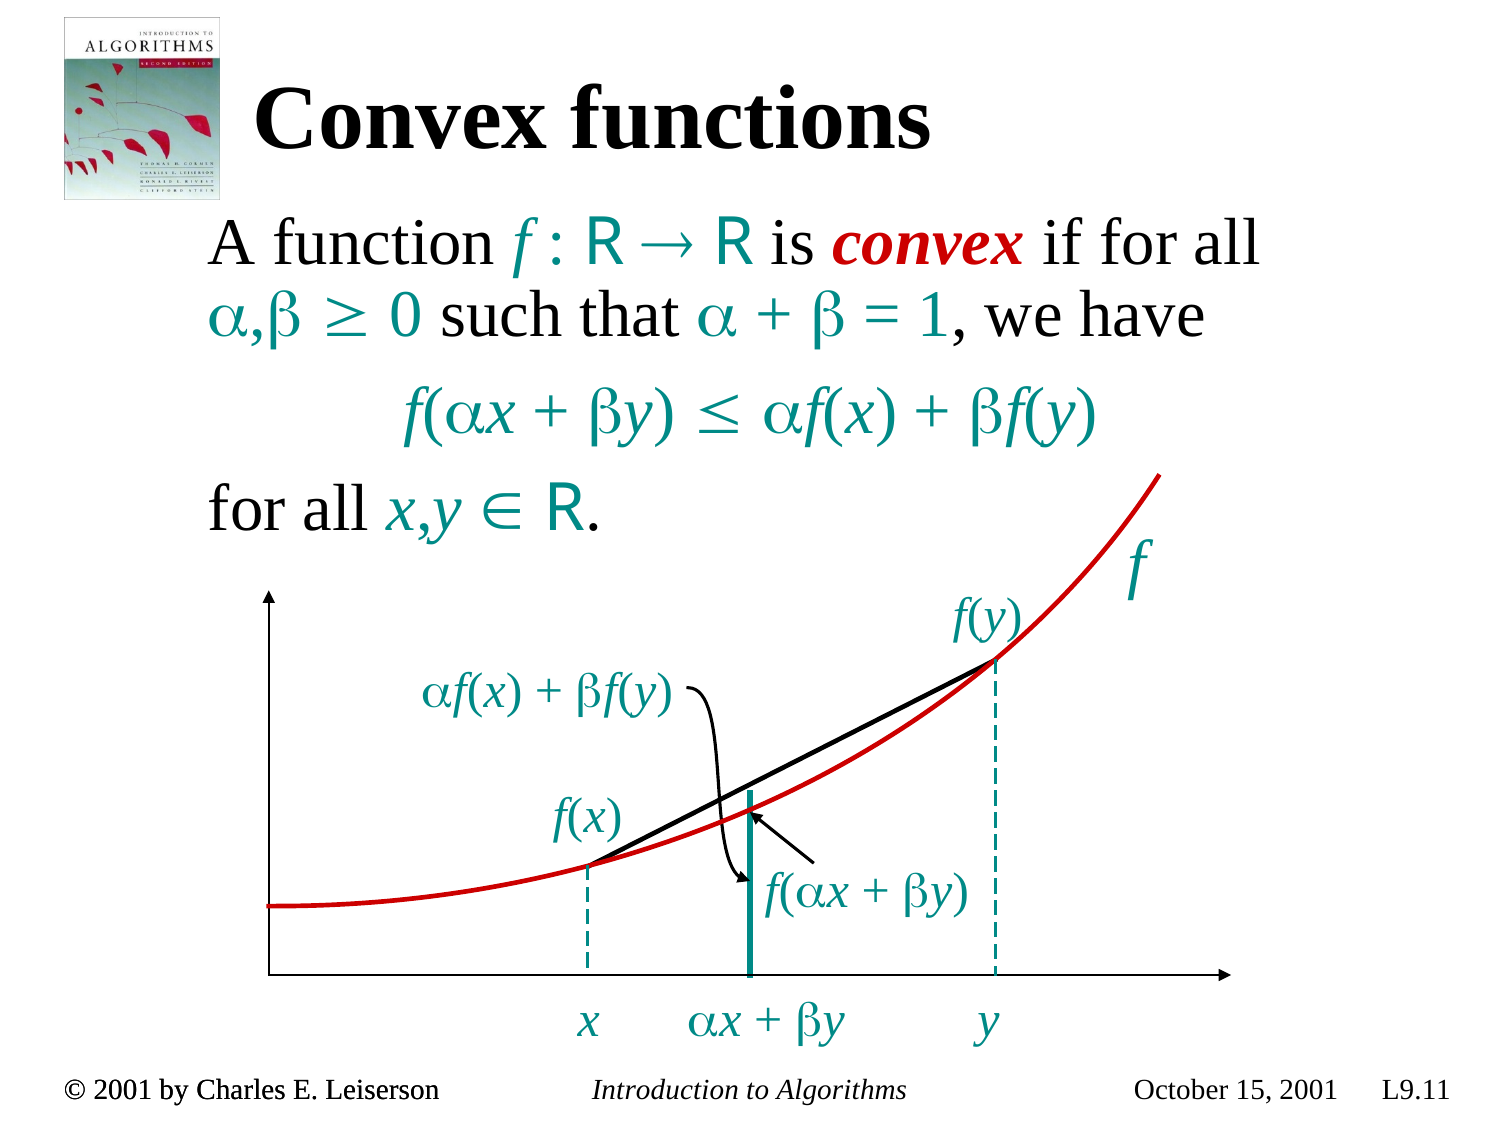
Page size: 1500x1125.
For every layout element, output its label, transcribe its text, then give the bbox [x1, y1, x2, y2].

text_box f(x) [537, 774, 638, 851]
text_box A function f : R  R is convex if for all ,  0 such that  +  = 1, we have f(x + y)  f(x) + f(y) for all x,y  R. [193, 199, 1309, 553]
text_box y [962, 978, 1015, 1055]
text_box Introduction to Algorithms [577, 1062, 923, 1113]
picture [64, 17, 220, 200]
text_box f(x + y) [749, 849, 984, 926]
text_box x + y [673, 978, 860, 1054]
text_box Convex functions [237, 24, 1476, 213]
text_box x [562, 978, 615, 1055]
text_box October 15, 2001 L9.<number> [1025, 1062, 1467, 1113]
text_box f(y) [938, 574, 1038, 651]
text_box f(x) + f(y) [406, 649, 688, 726]
text_box f [1112, 512, 1161, 608]
